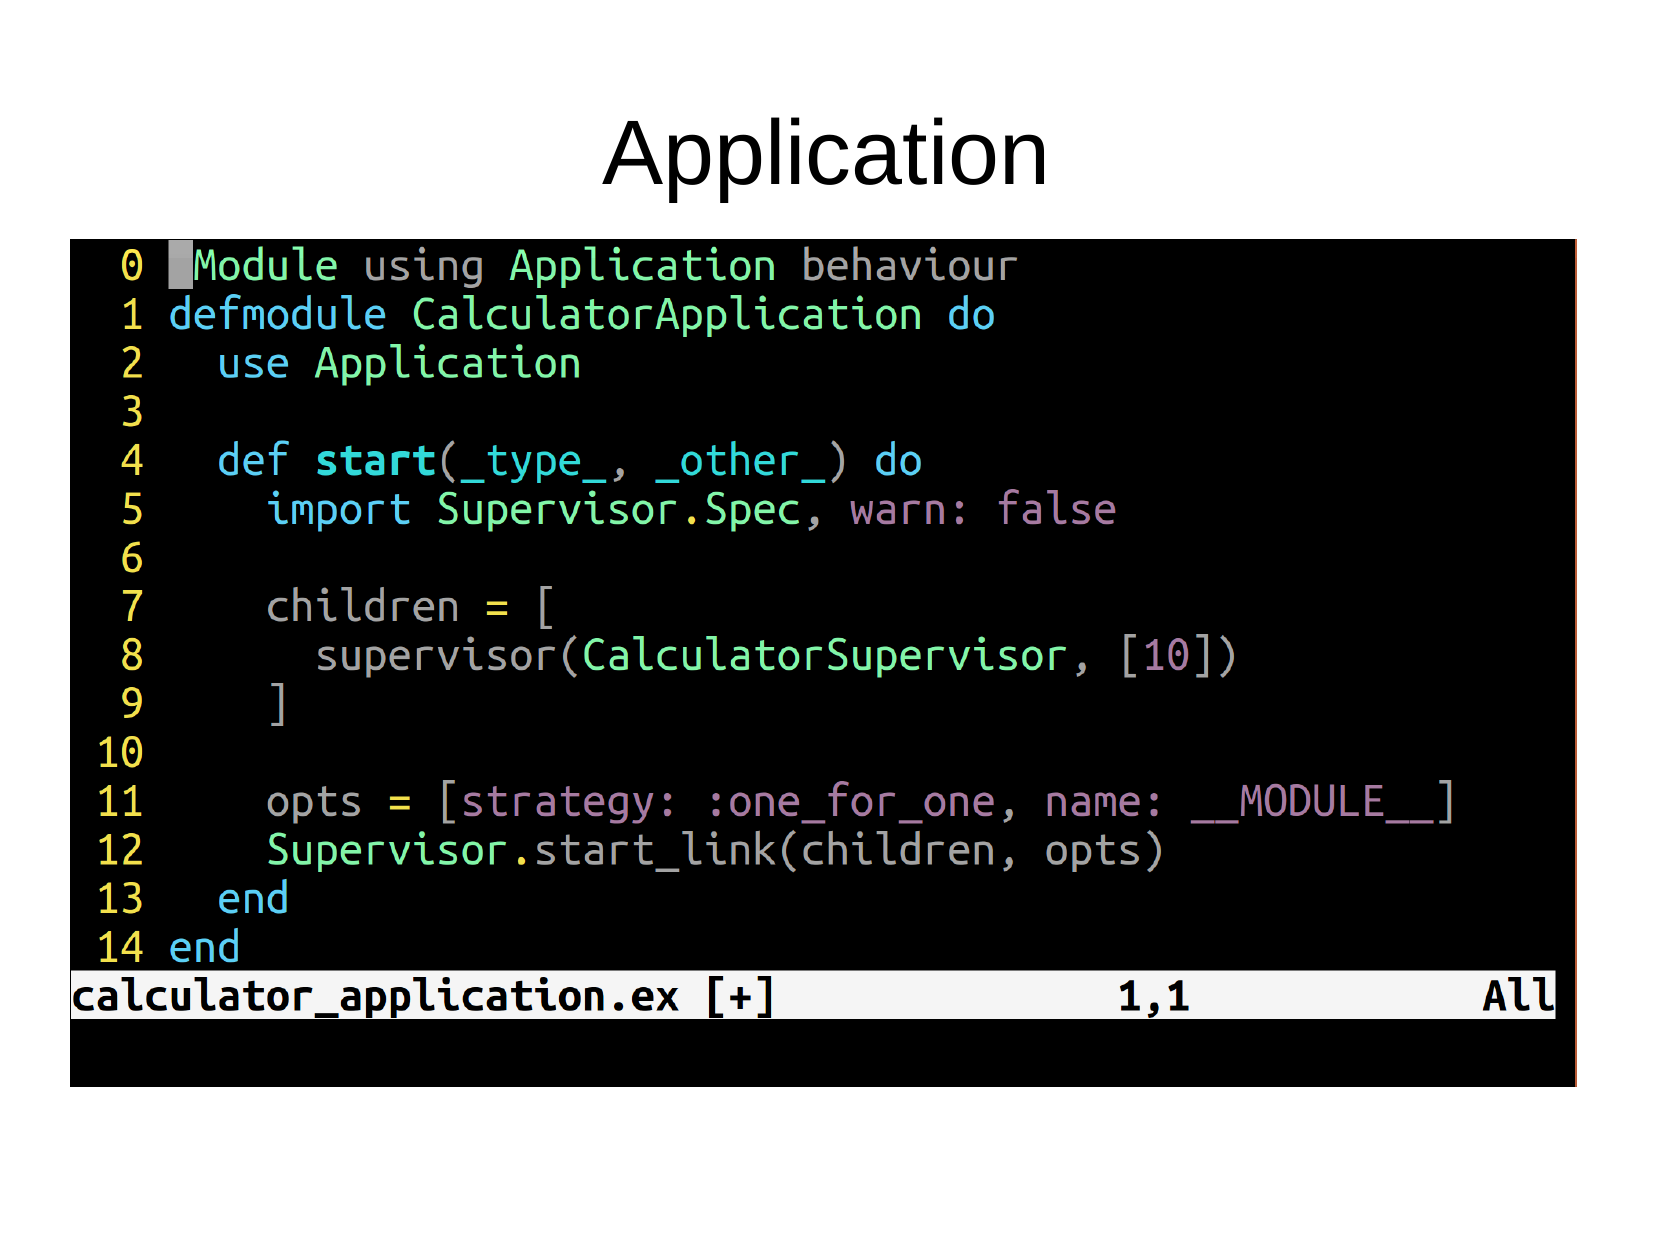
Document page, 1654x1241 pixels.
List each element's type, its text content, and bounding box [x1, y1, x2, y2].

title Application [82, 49, 1571, 239]
picture [70, 239, 1577, 1087]
